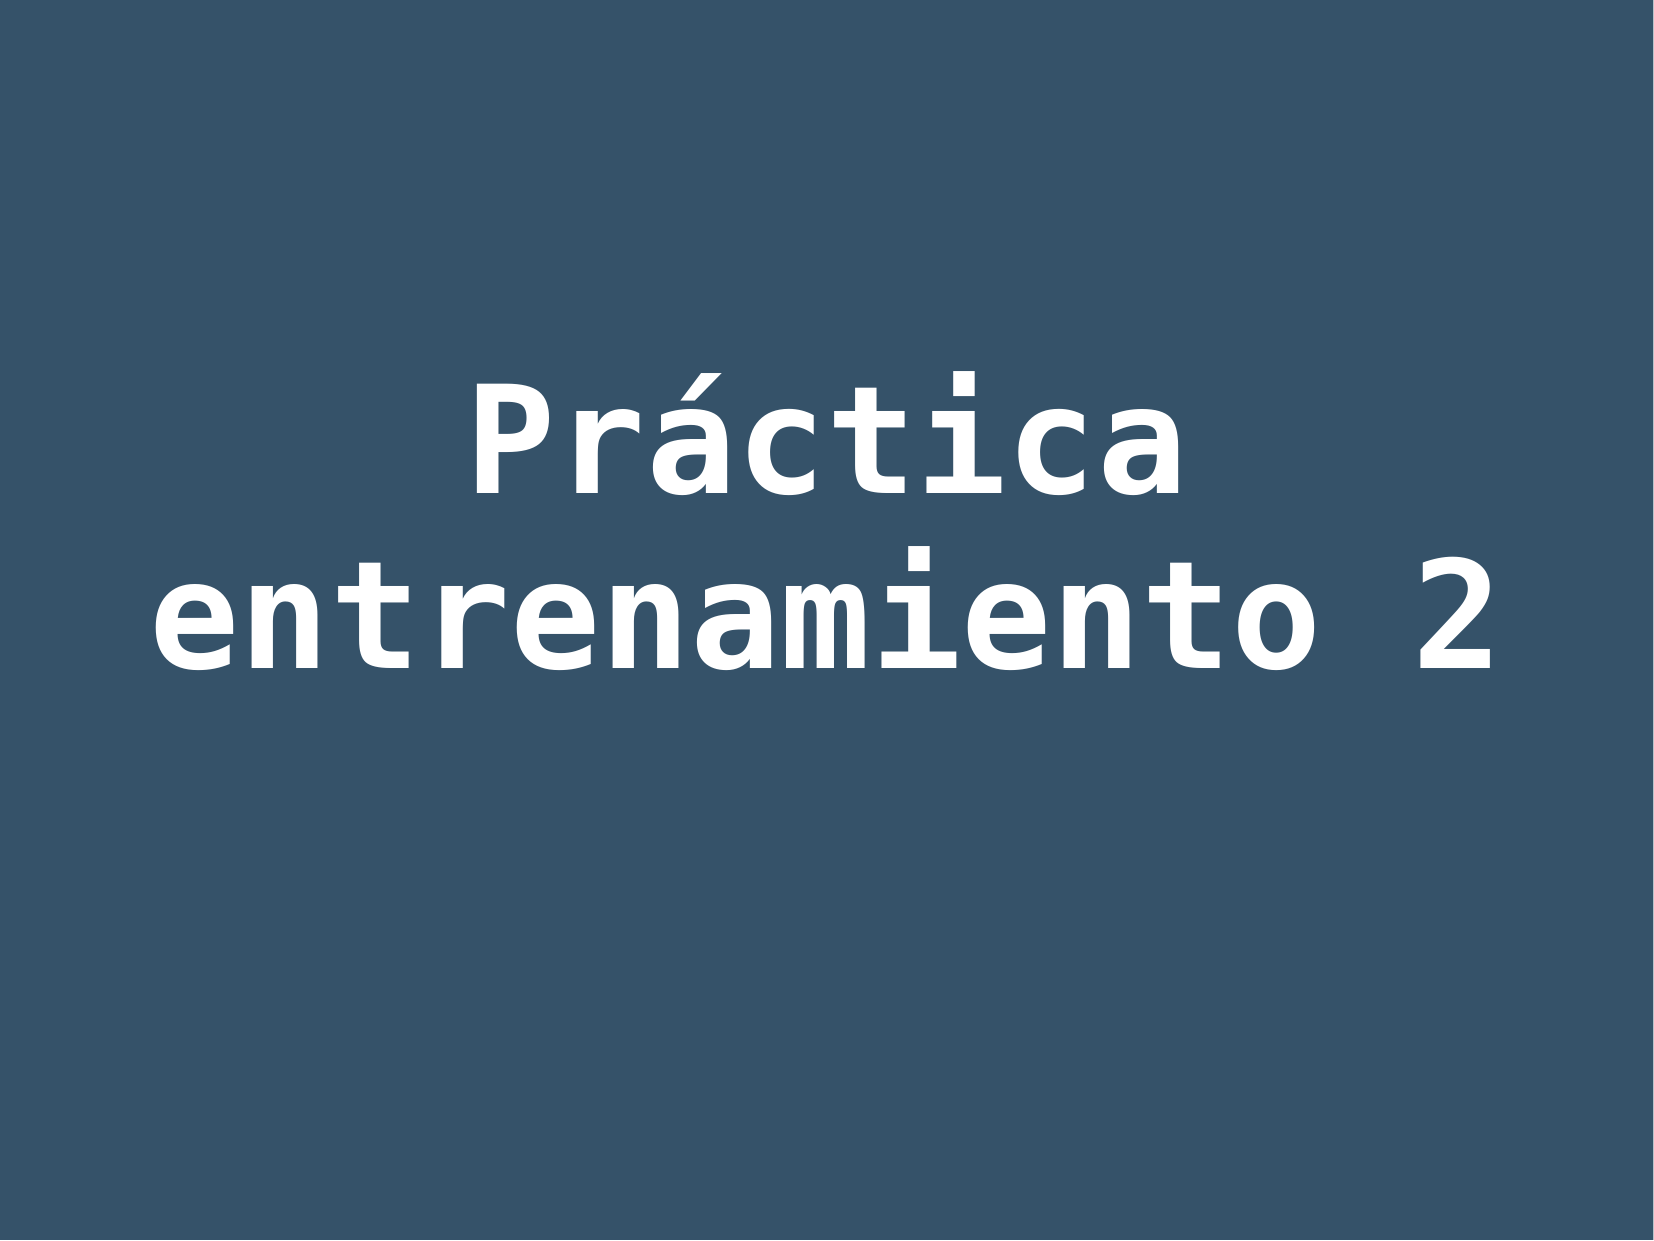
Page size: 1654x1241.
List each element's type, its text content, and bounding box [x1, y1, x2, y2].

subtitle Práctica entrenamiento 2 [82, 49, 1571, 1010]
